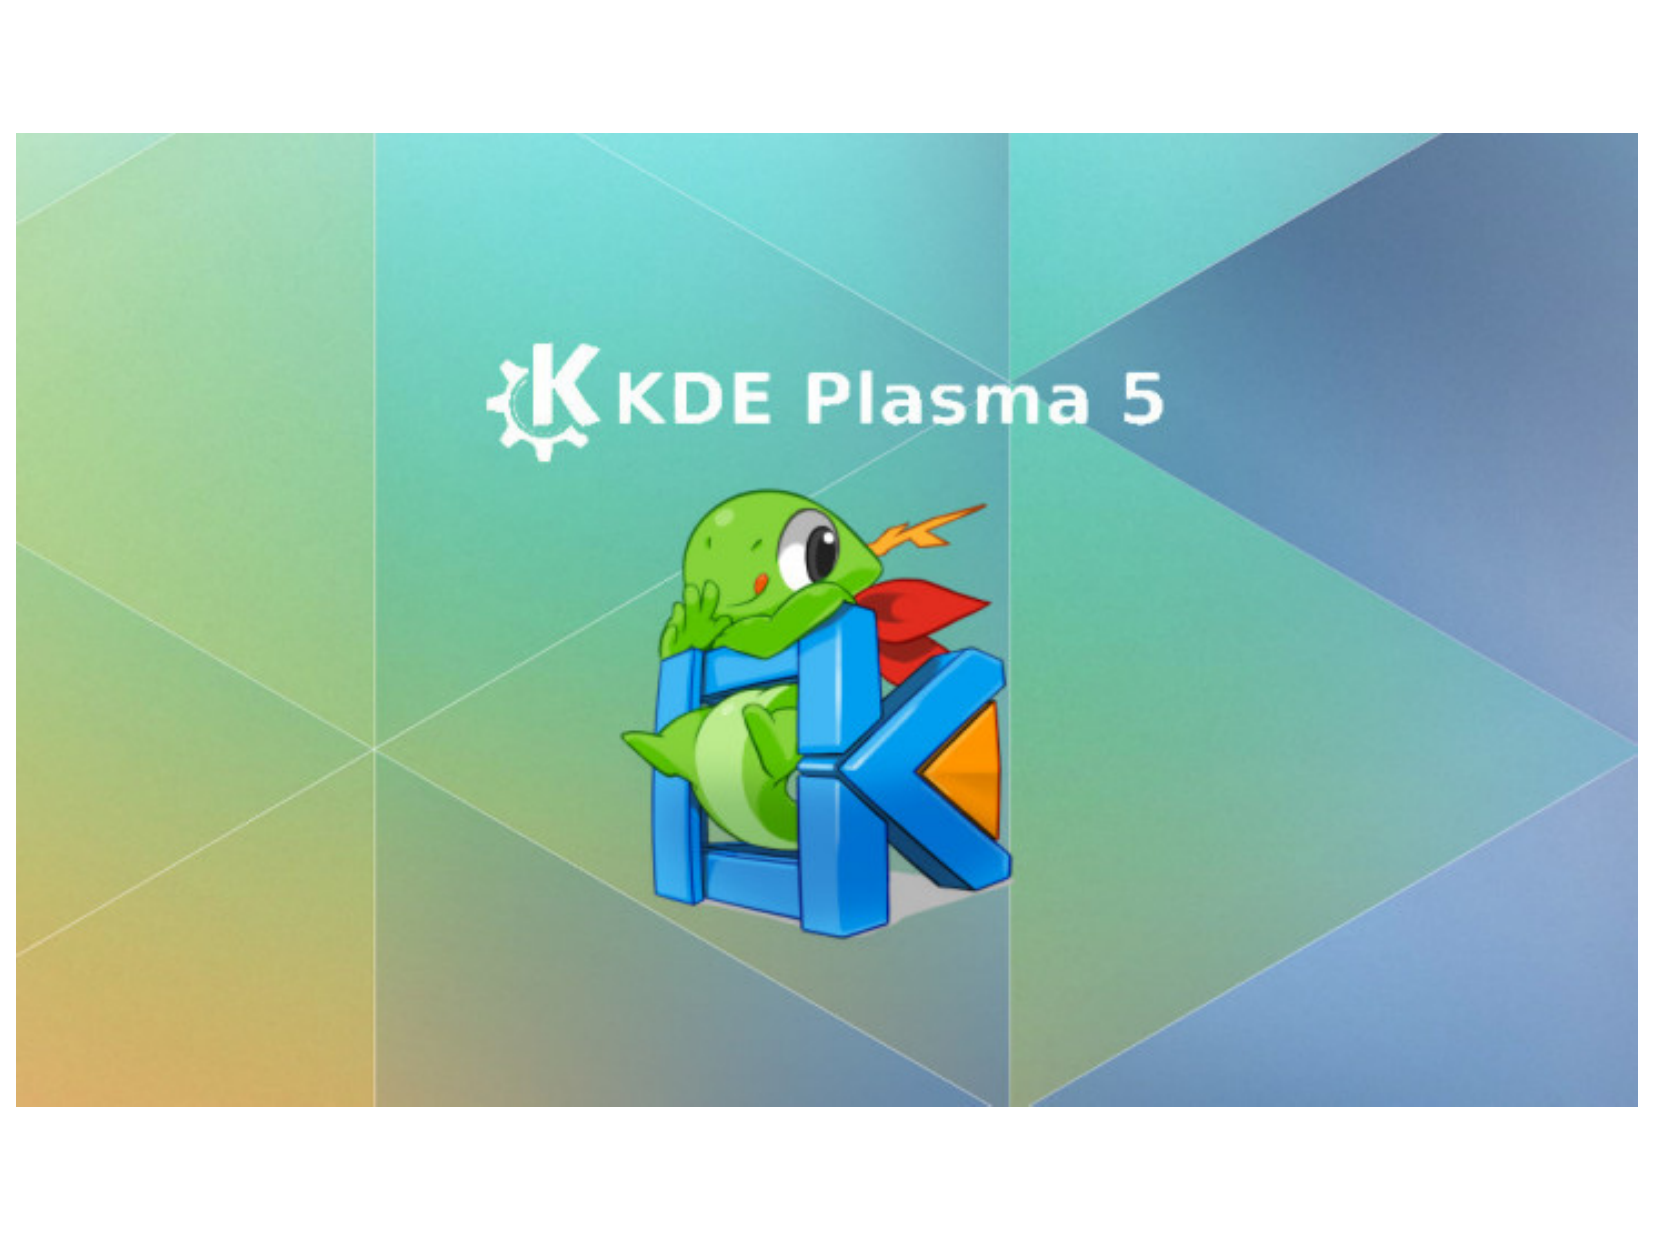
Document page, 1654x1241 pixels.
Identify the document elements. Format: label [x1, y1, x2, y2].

picture [16, 133, 1638, 1107]
